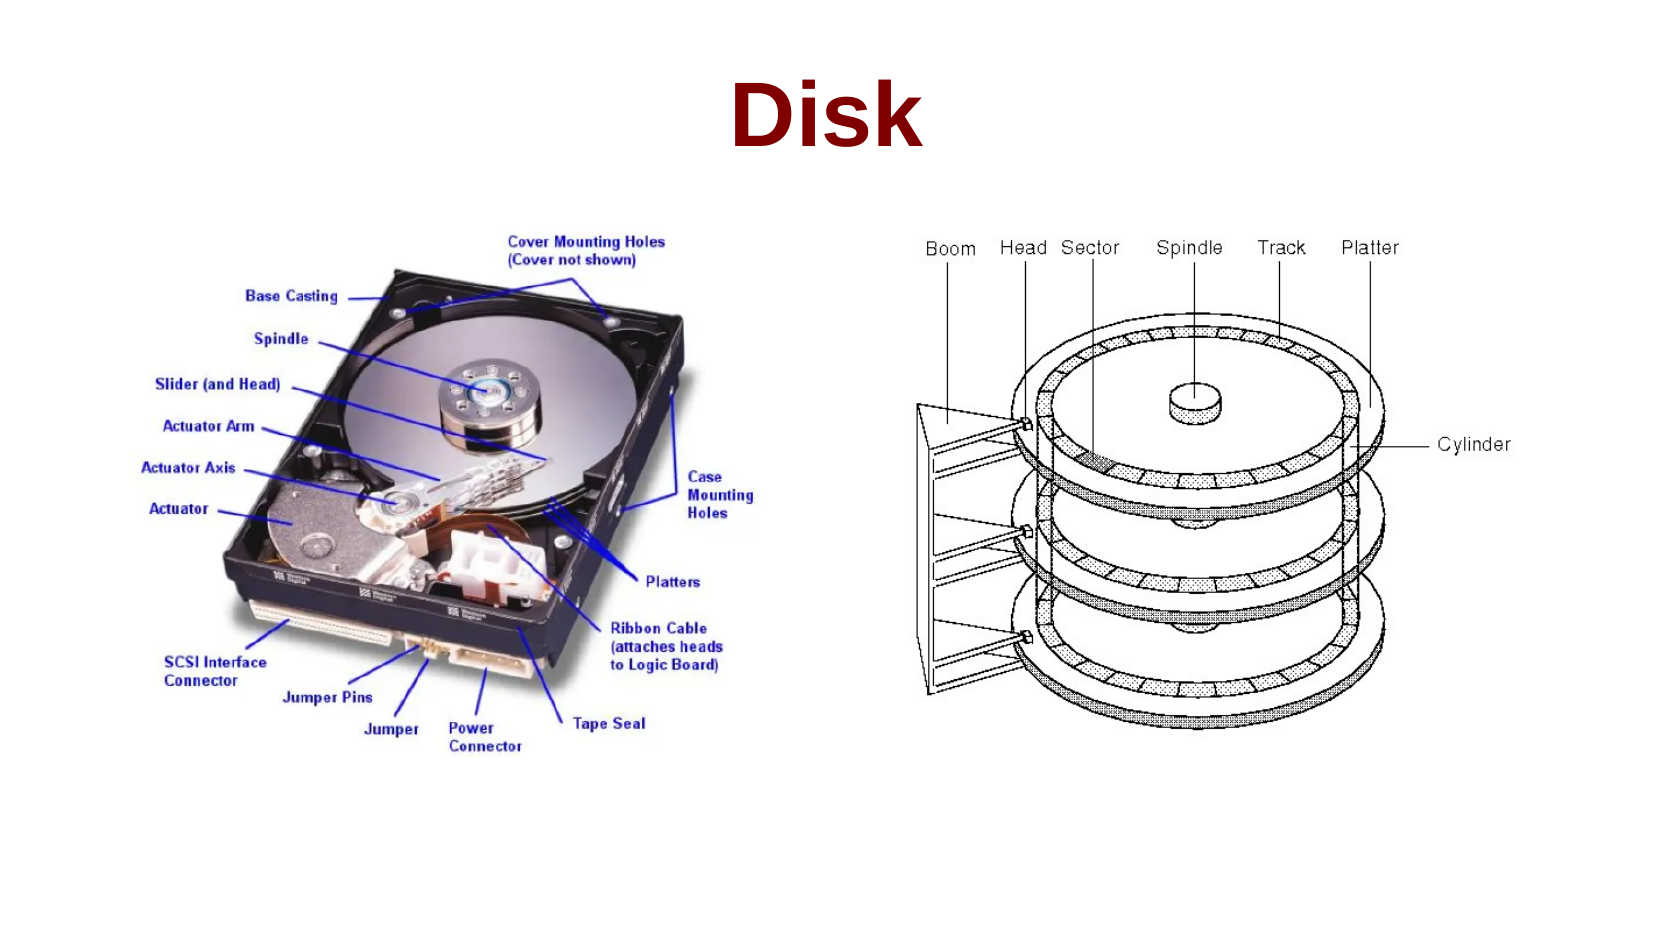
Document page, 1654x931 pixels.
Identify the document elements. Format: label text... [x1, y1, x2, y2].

picture [130, 217, 762, 757]
picture [891, 217, 1526, 757]
title Disk [82, 37, 1571, 193]
